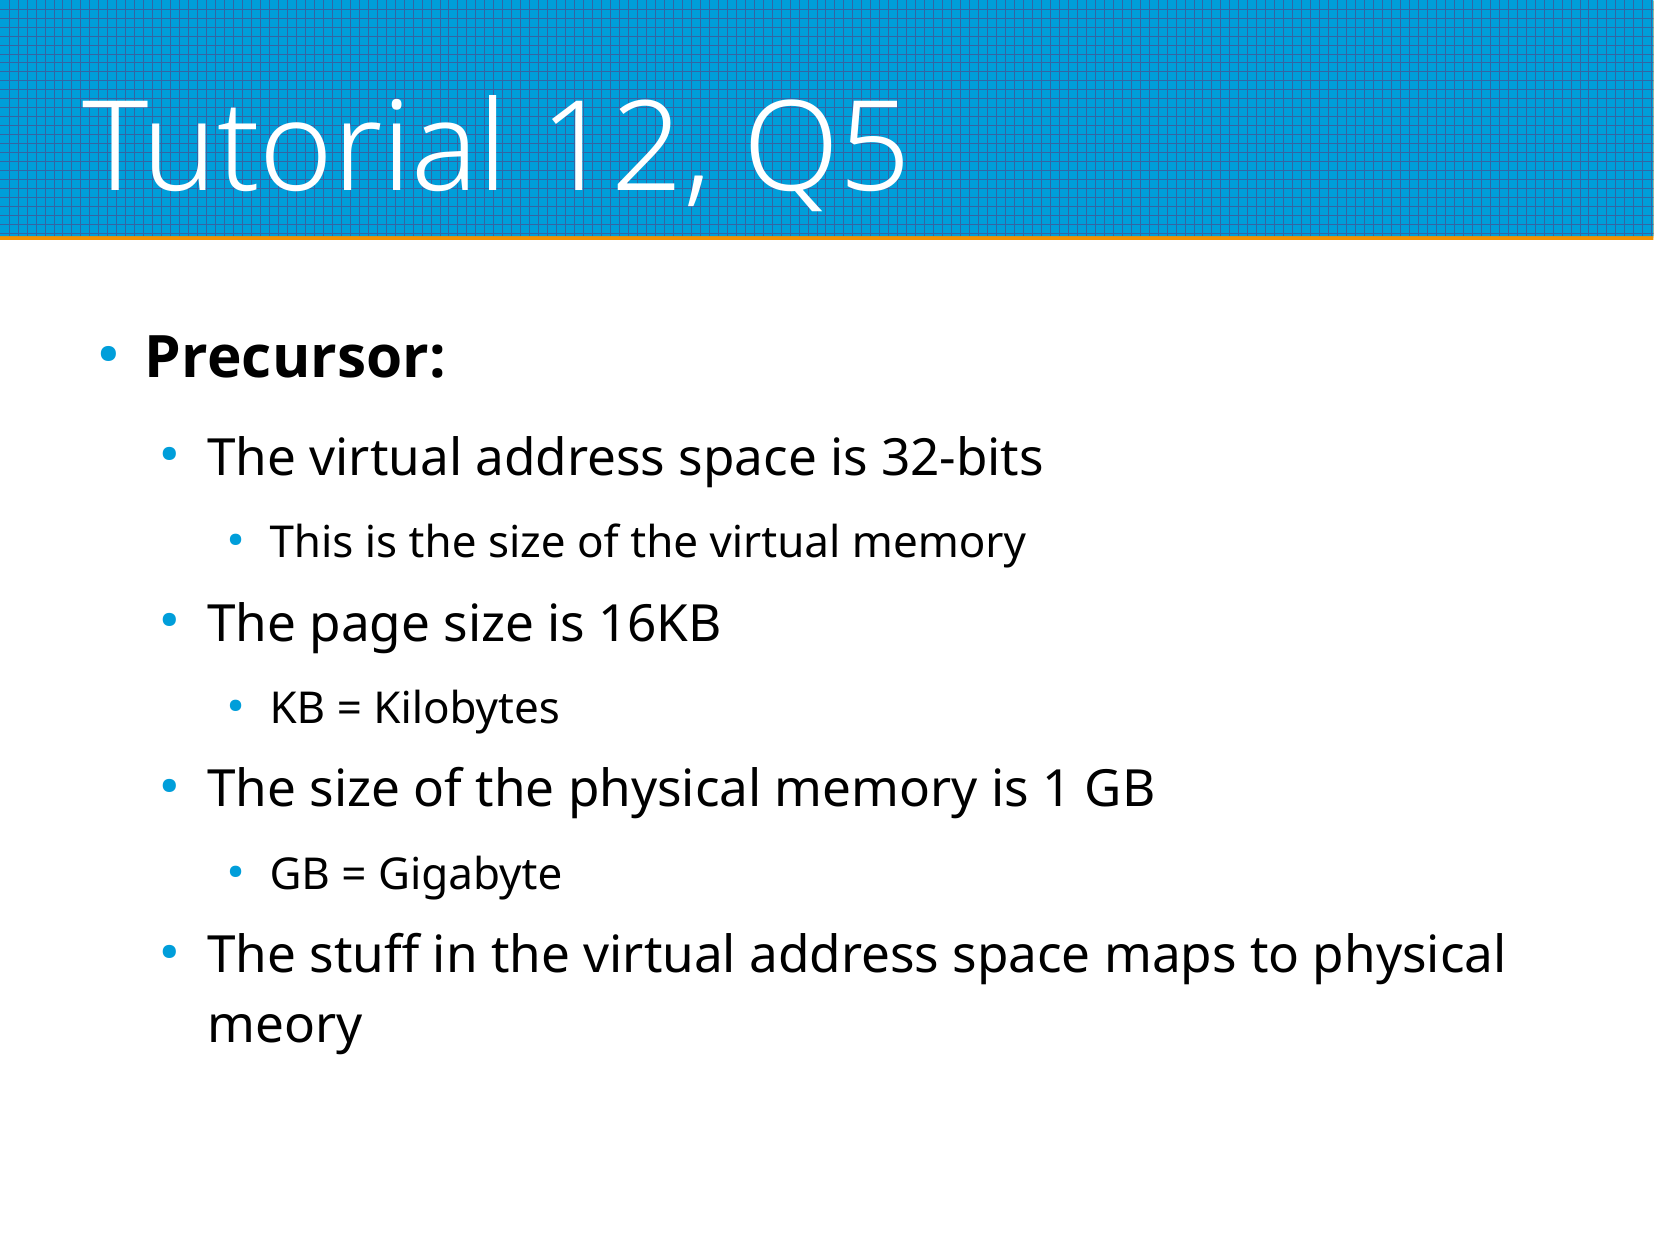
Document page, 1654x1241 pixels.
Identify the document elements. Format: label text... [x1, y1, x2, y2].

list Precursor: The virtual address space is 32-bits This is the size of the virtual memory The page size is 16KB KB = Kilobytes The size of the physical memory is 1 GB GB = Gigabyte The stuff in the virtual address space maps to physical meory [82, 314, 1563, 1063]
title Tutorial 12, Q5 [82, 19, 1571, 227]
